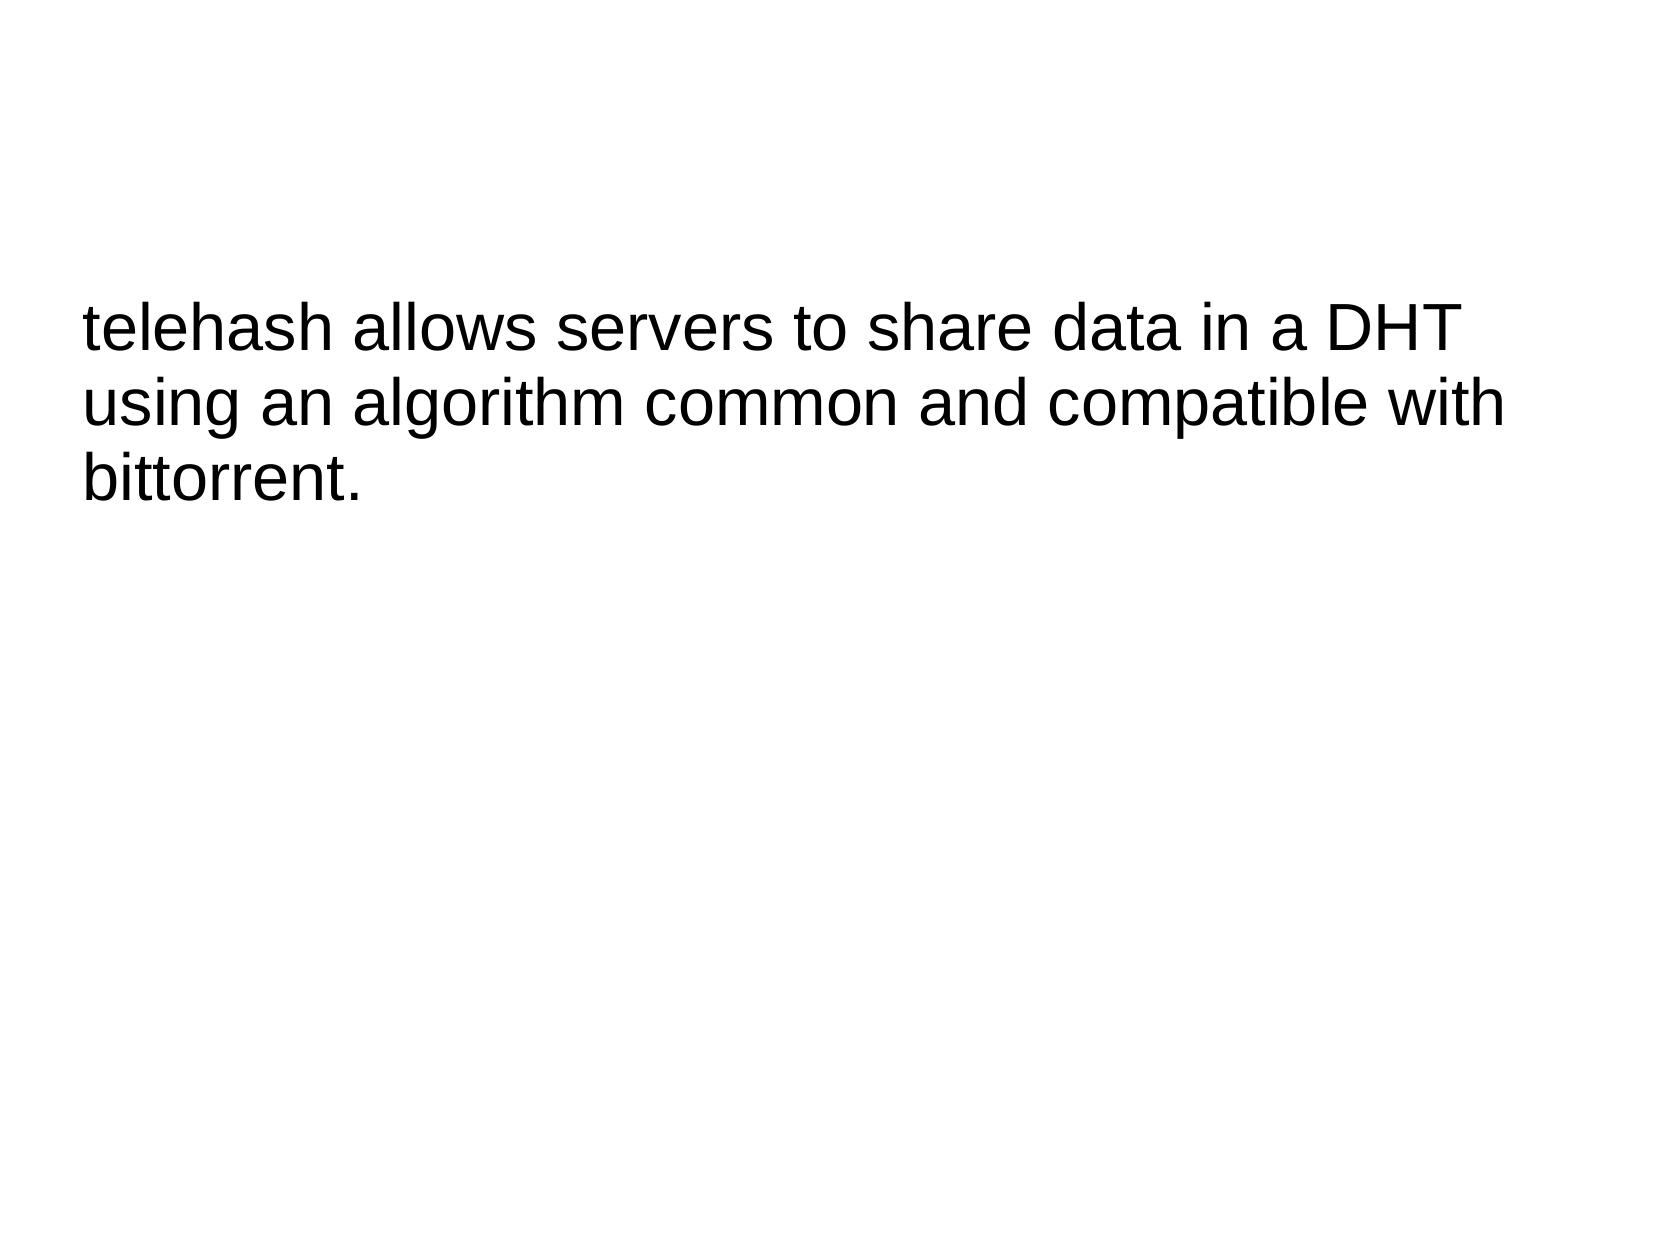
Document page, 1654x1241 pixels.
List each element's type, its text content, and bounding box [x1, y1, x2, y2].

list telehash allows servers to share data in a DHT using an algorithm common and compatible with bittorrent. [82, 290, 1538, 1010]
